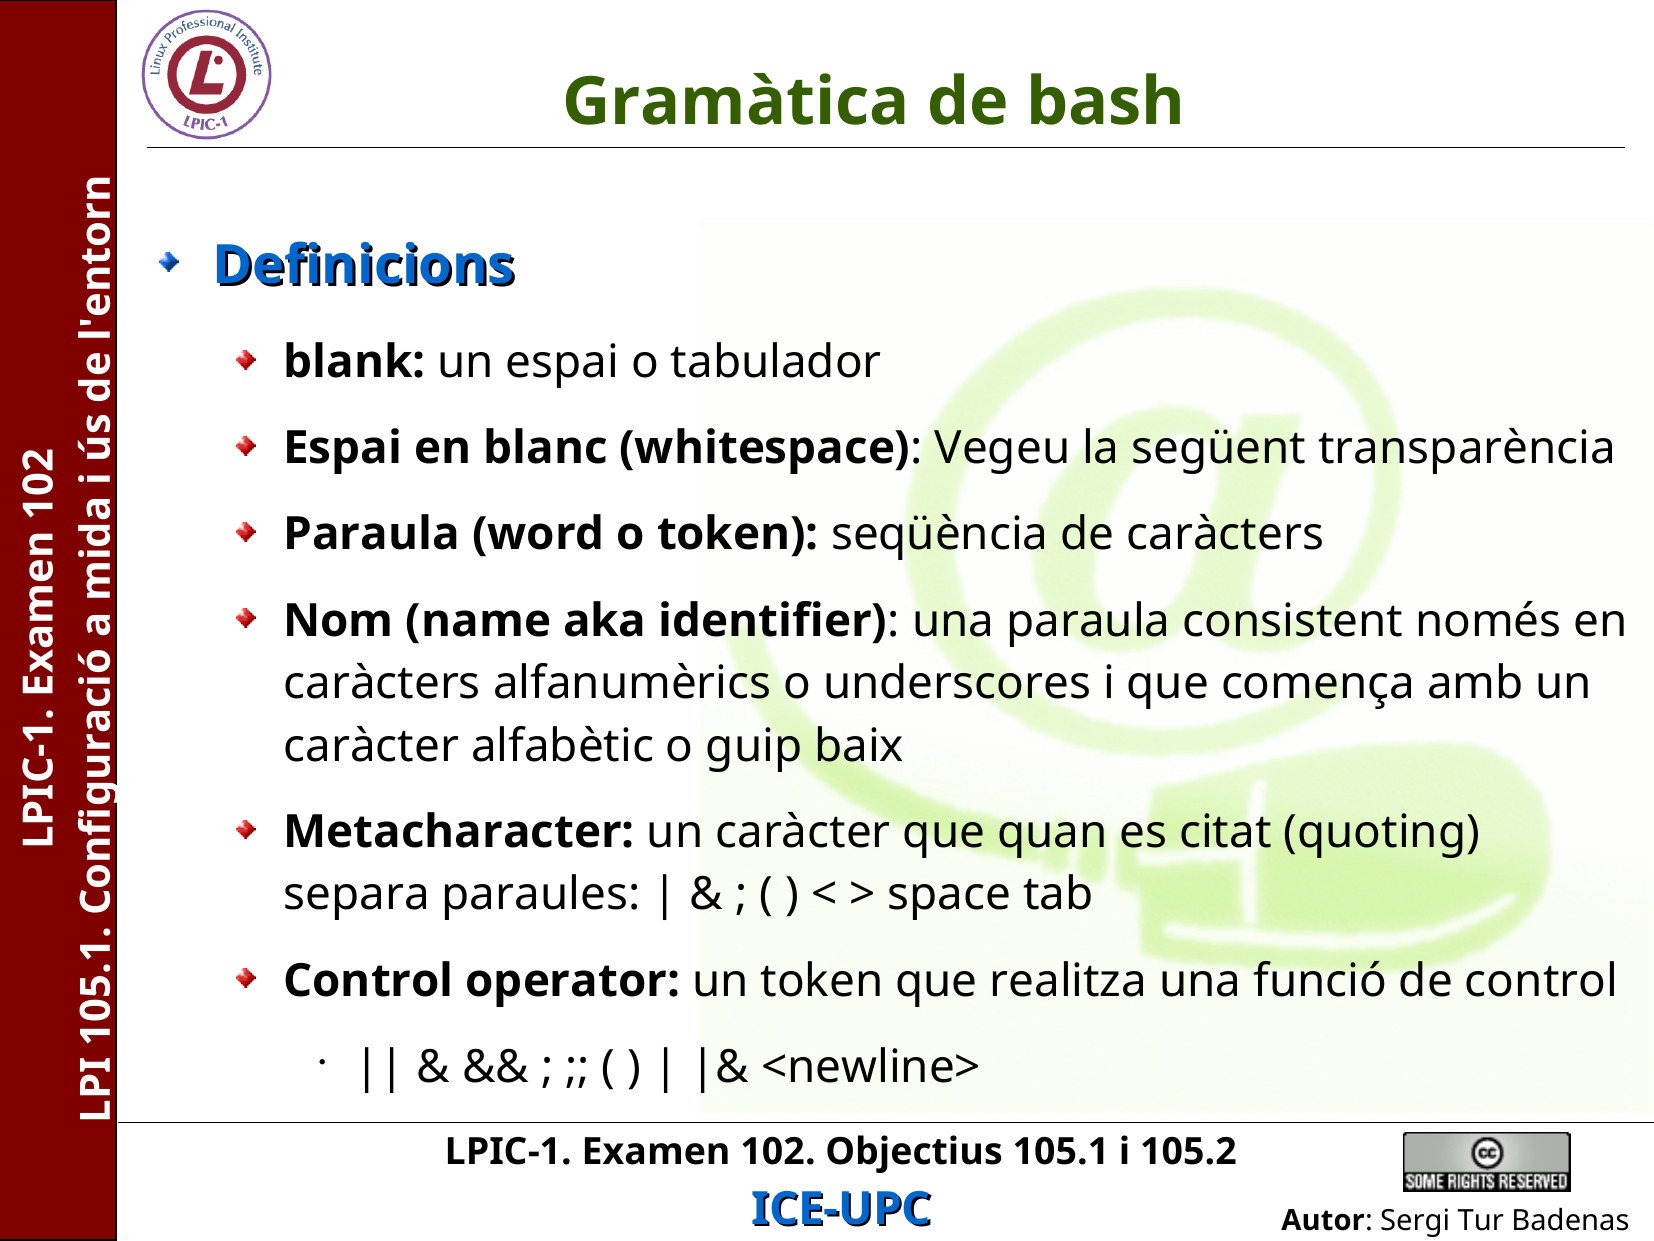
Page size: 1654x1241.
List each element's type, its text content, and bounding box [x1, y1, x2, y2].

picture [863, 1063, 871, 1077]
list Definicions blank: un espai o tabulador Espai en blanc (whitespace): Vegeu la següent transparència Paraula (word o token): seqüència de caràcters Nom (name aka identifier): una paraula consistent només en caràcters alfanumèrics o underscores i que comença amb un caràcter alfabètic o guip baix Metacharacter: un caràcter que quan es citat (quoting) separa paraules: | & ; ( ) < > space tab Control operator: un token que realitza una funció de control || & && ; ;; ( ) | |& <newline> [141, 225, 1630, 1063]
picture [700, 217, 1654, 1113]
picture [936, 1063, 948, 1067]
title Gramàtica de bash [129, 49, 1619, 148]
picture [722, 1067, 736, 1079]
picture [822, 1063, 834, 1067]
picture [135, 5, 277, 49]
picture [1403, 1132, 1571, 1192]
picture [847, 1063, 855, 1077]
